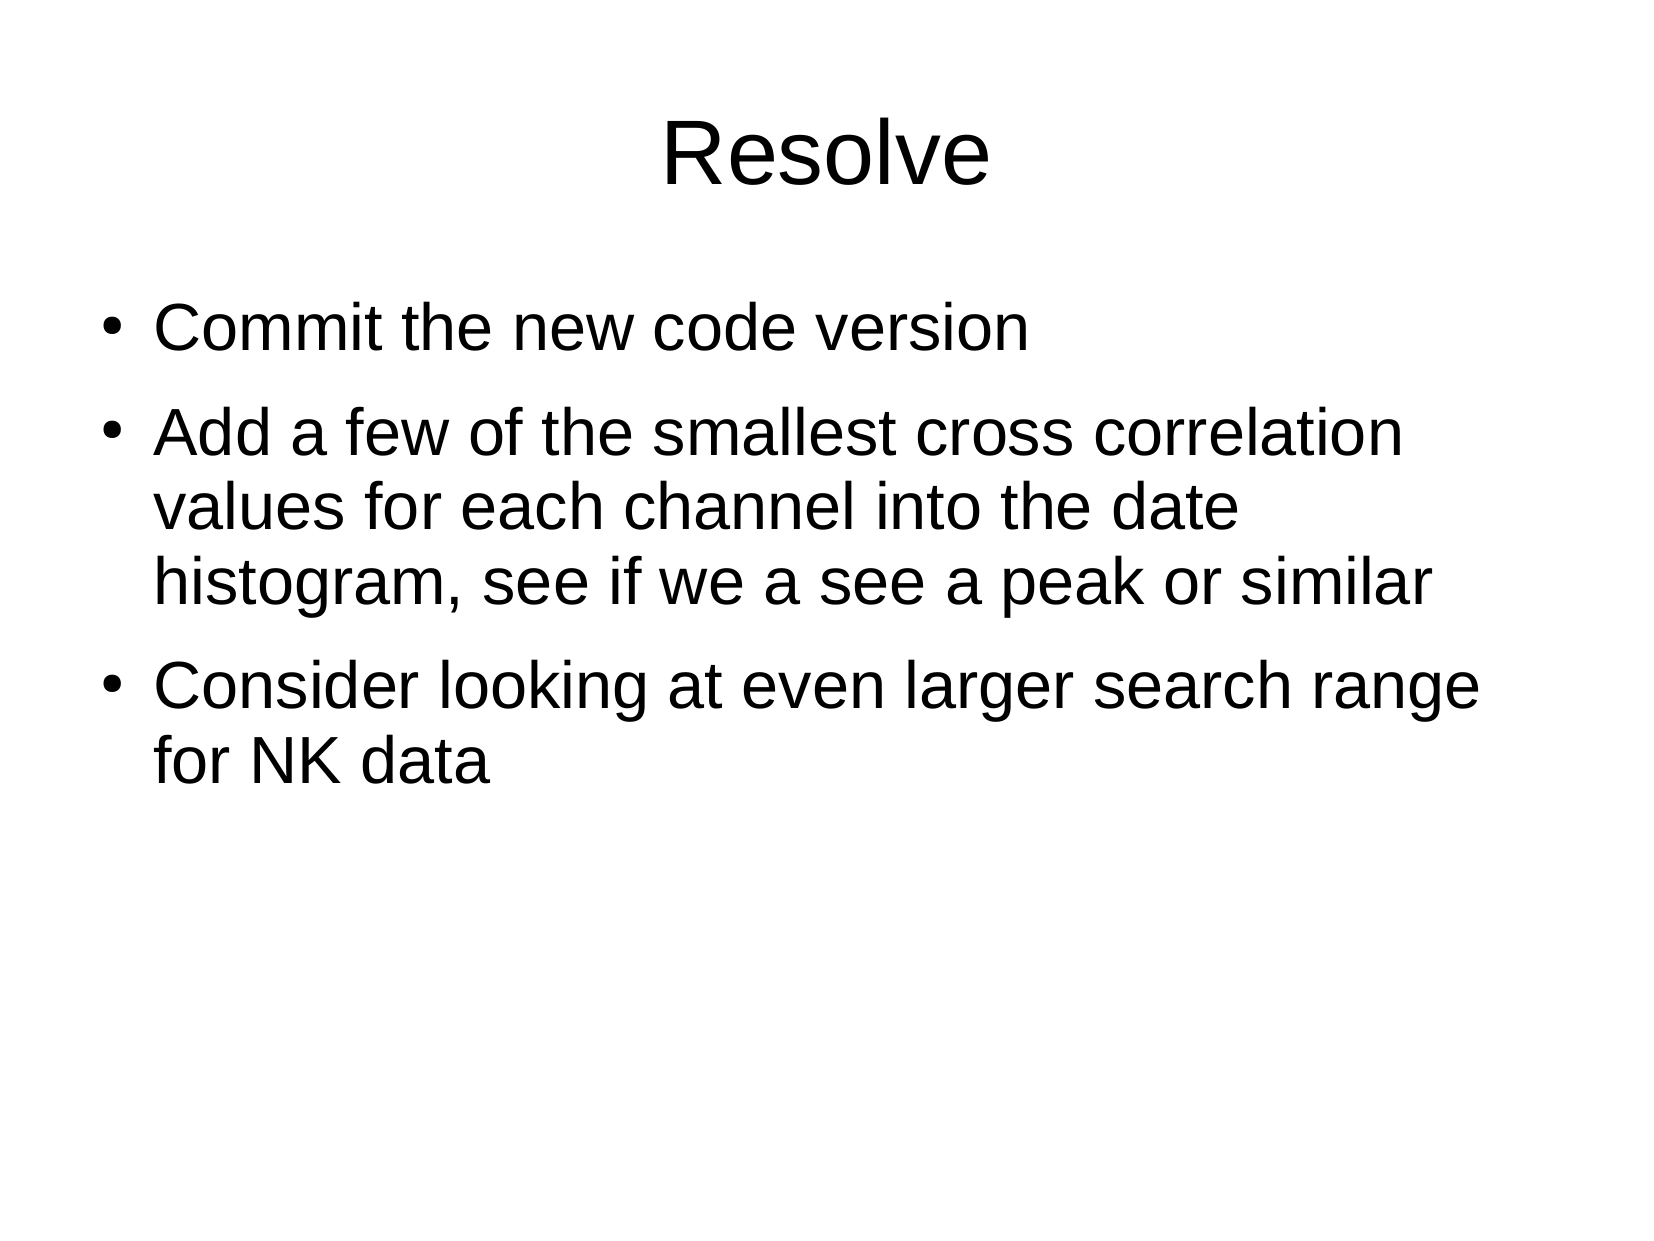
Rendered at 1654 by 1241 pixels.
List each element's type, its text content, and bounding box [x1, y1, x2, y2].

list Commit the new code version Add a few of the smallest cross correlation values for each channel into the date histogram, see if we a see a peak or similar Consider looking at even larger search range for NK data [82, 290, 1571, 1010]
title Resolve [82, 49, 1571, 257]
